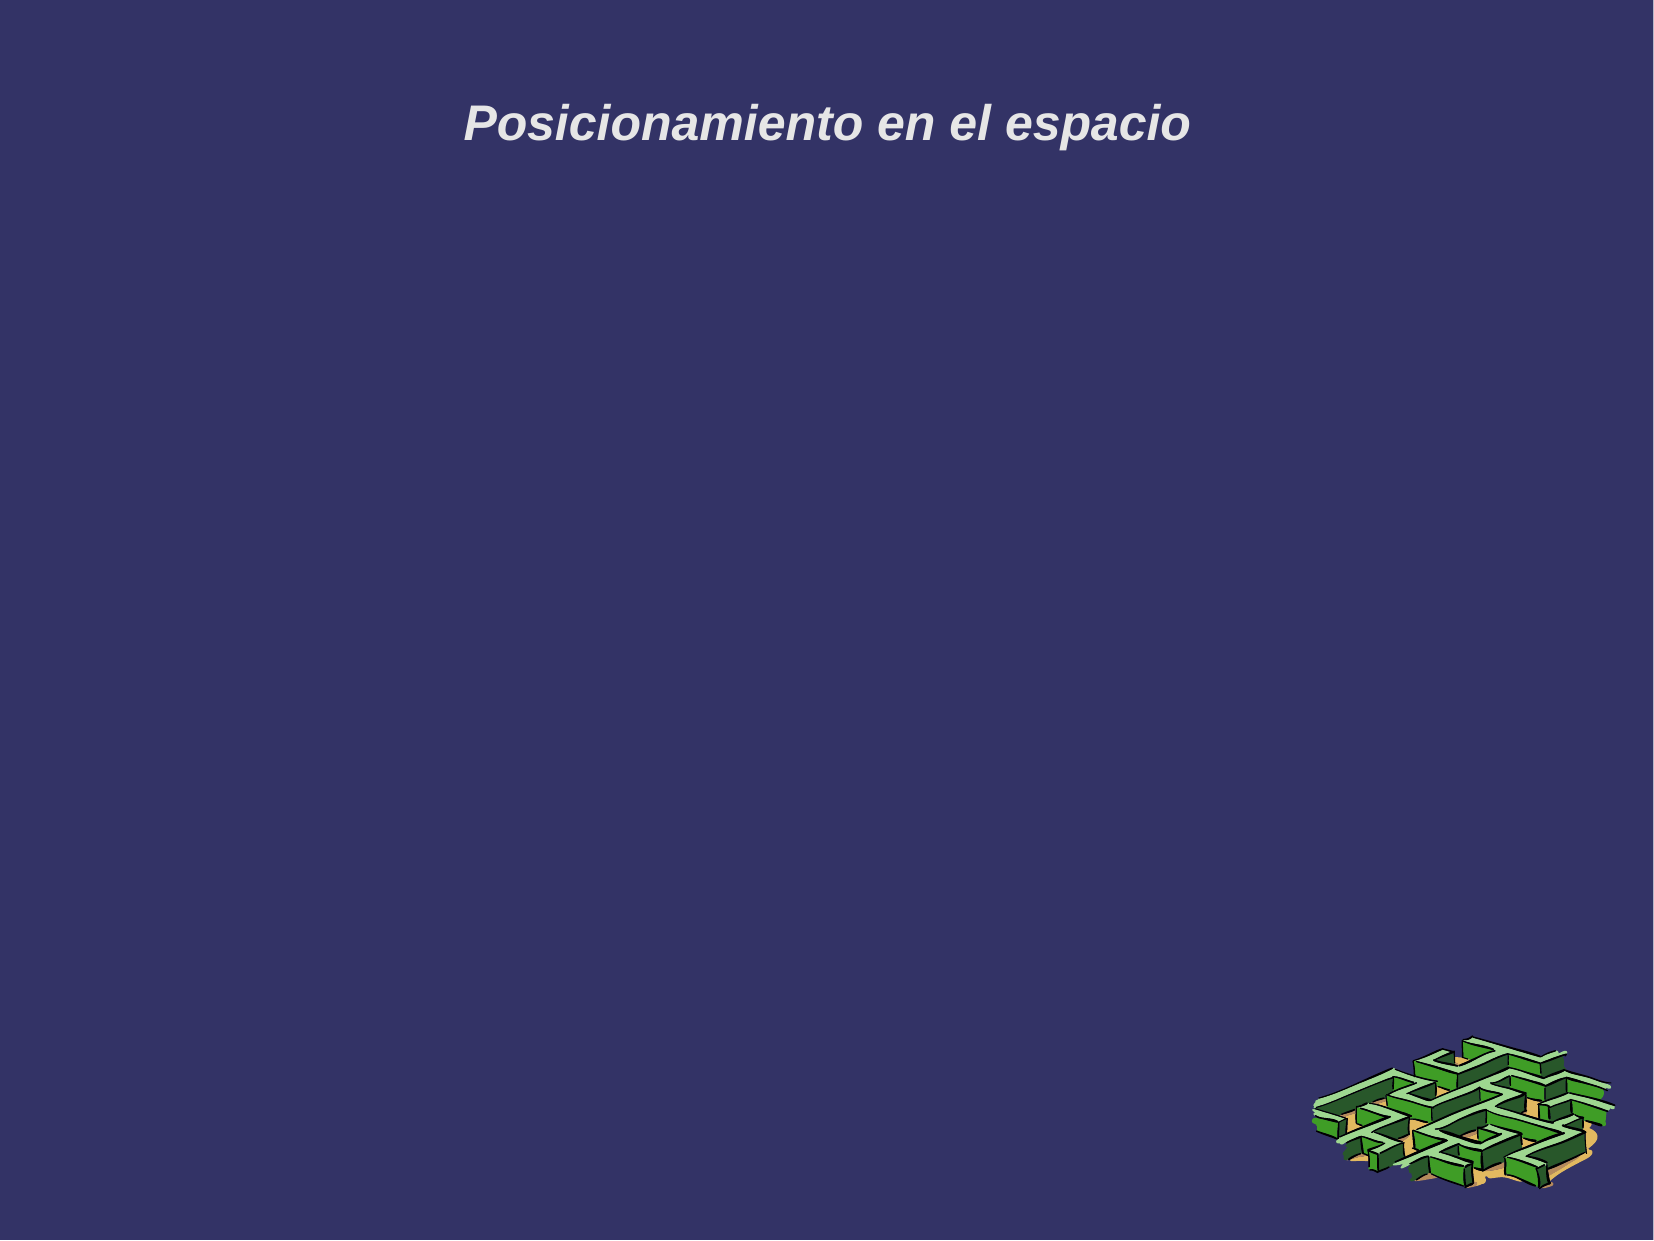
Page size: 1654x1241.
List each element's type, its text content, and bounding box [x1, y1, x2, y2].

title Posicionamiento en el espacio [121, 19, 1534, 227]
